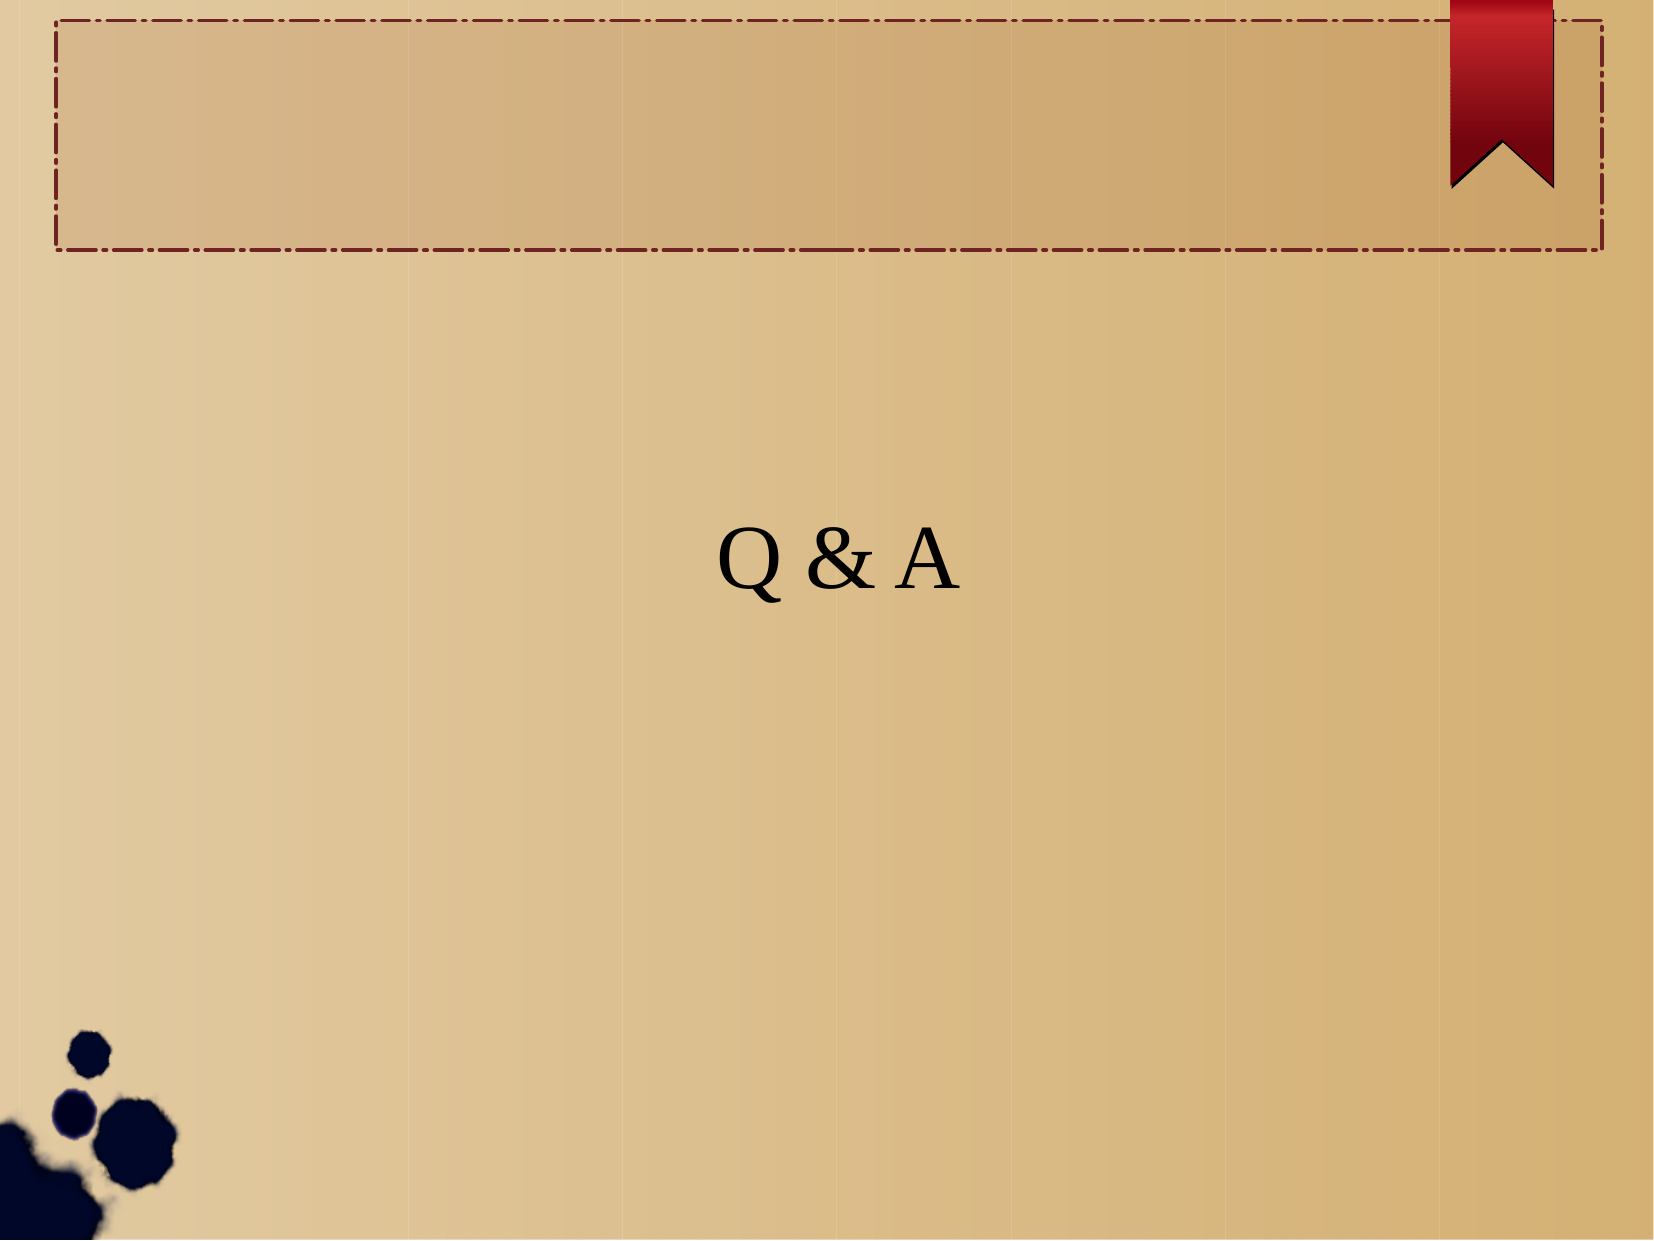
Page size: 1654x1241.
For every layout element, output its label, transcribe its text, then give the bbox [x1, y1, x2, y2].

title Q & A [94, 454, 1583, 662]
